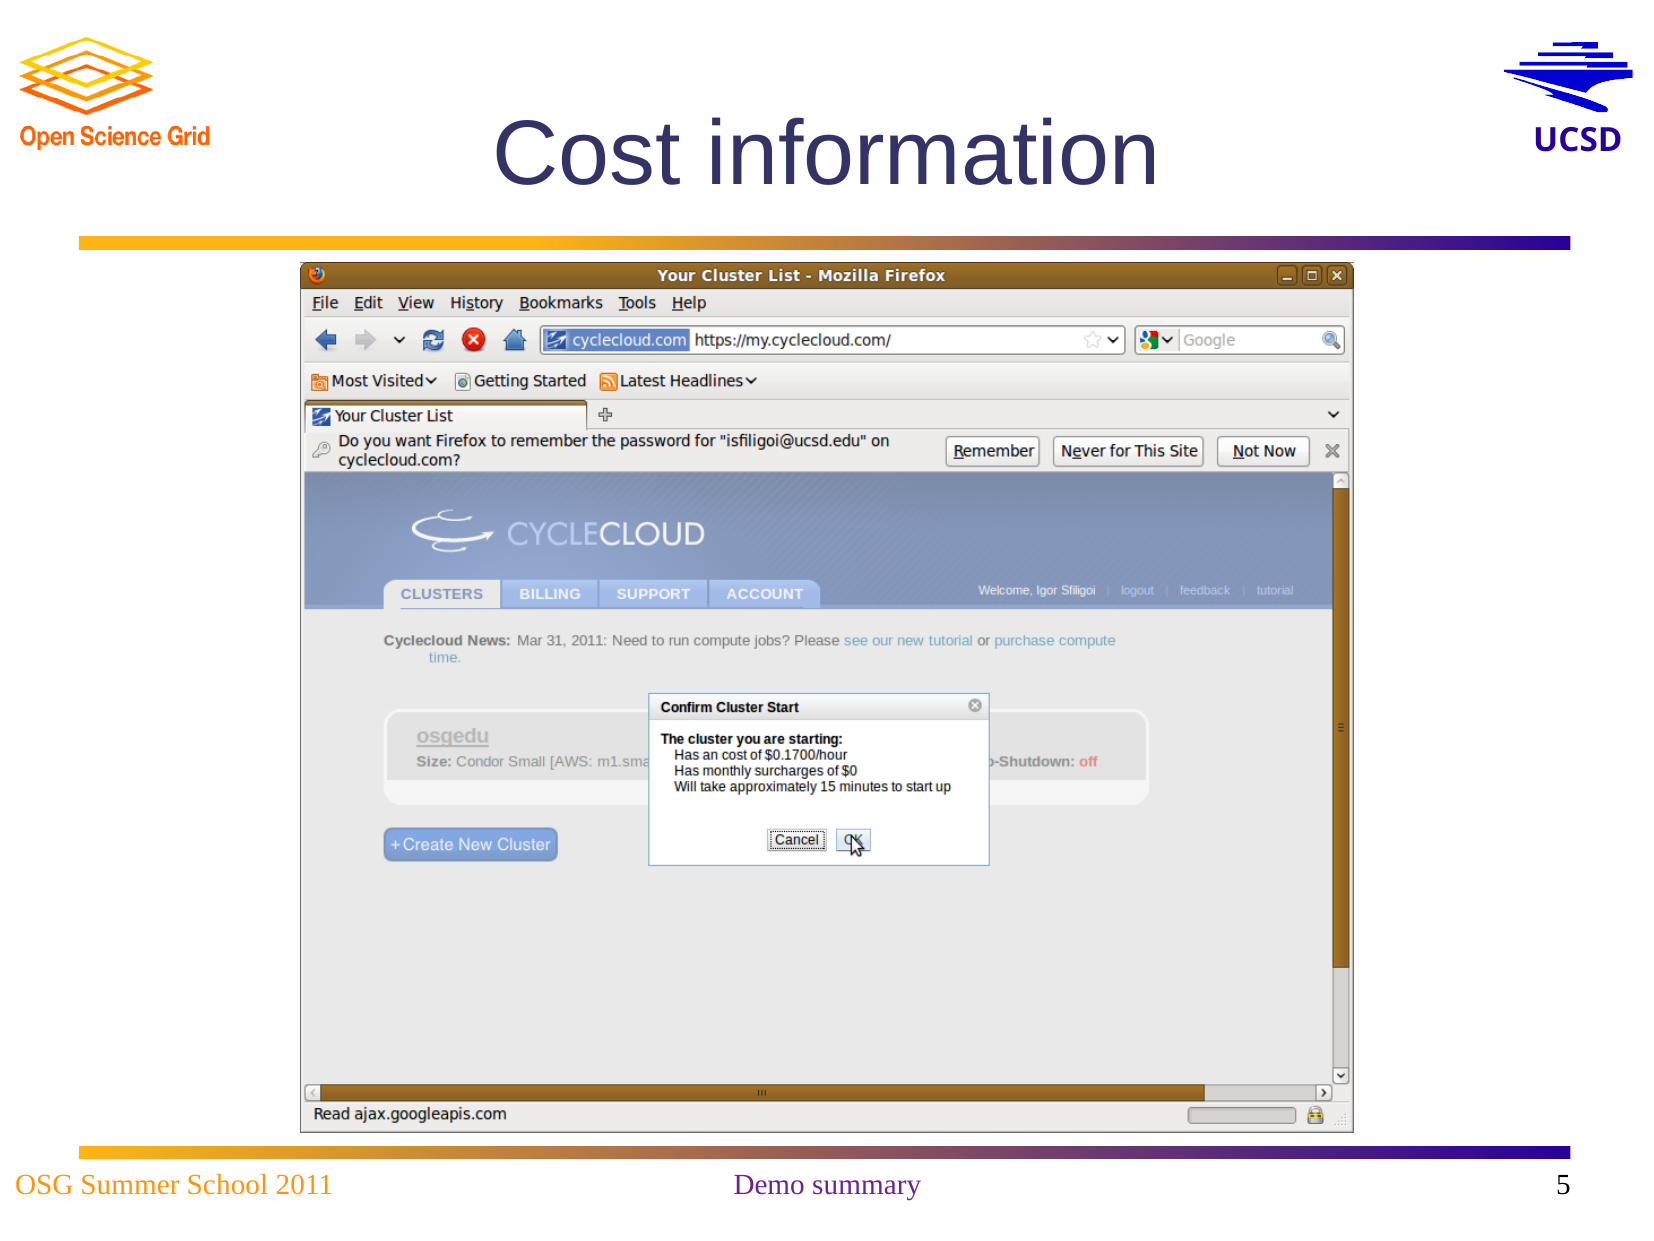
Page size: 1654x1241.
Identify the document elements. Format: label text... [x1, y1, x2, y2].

title Cost information [82, 56, 1571, 250]
picture [0, 14, 229, 167]
picture [1495, 42, 1637, 118]
picture [300, 262, 1354, 1133]
